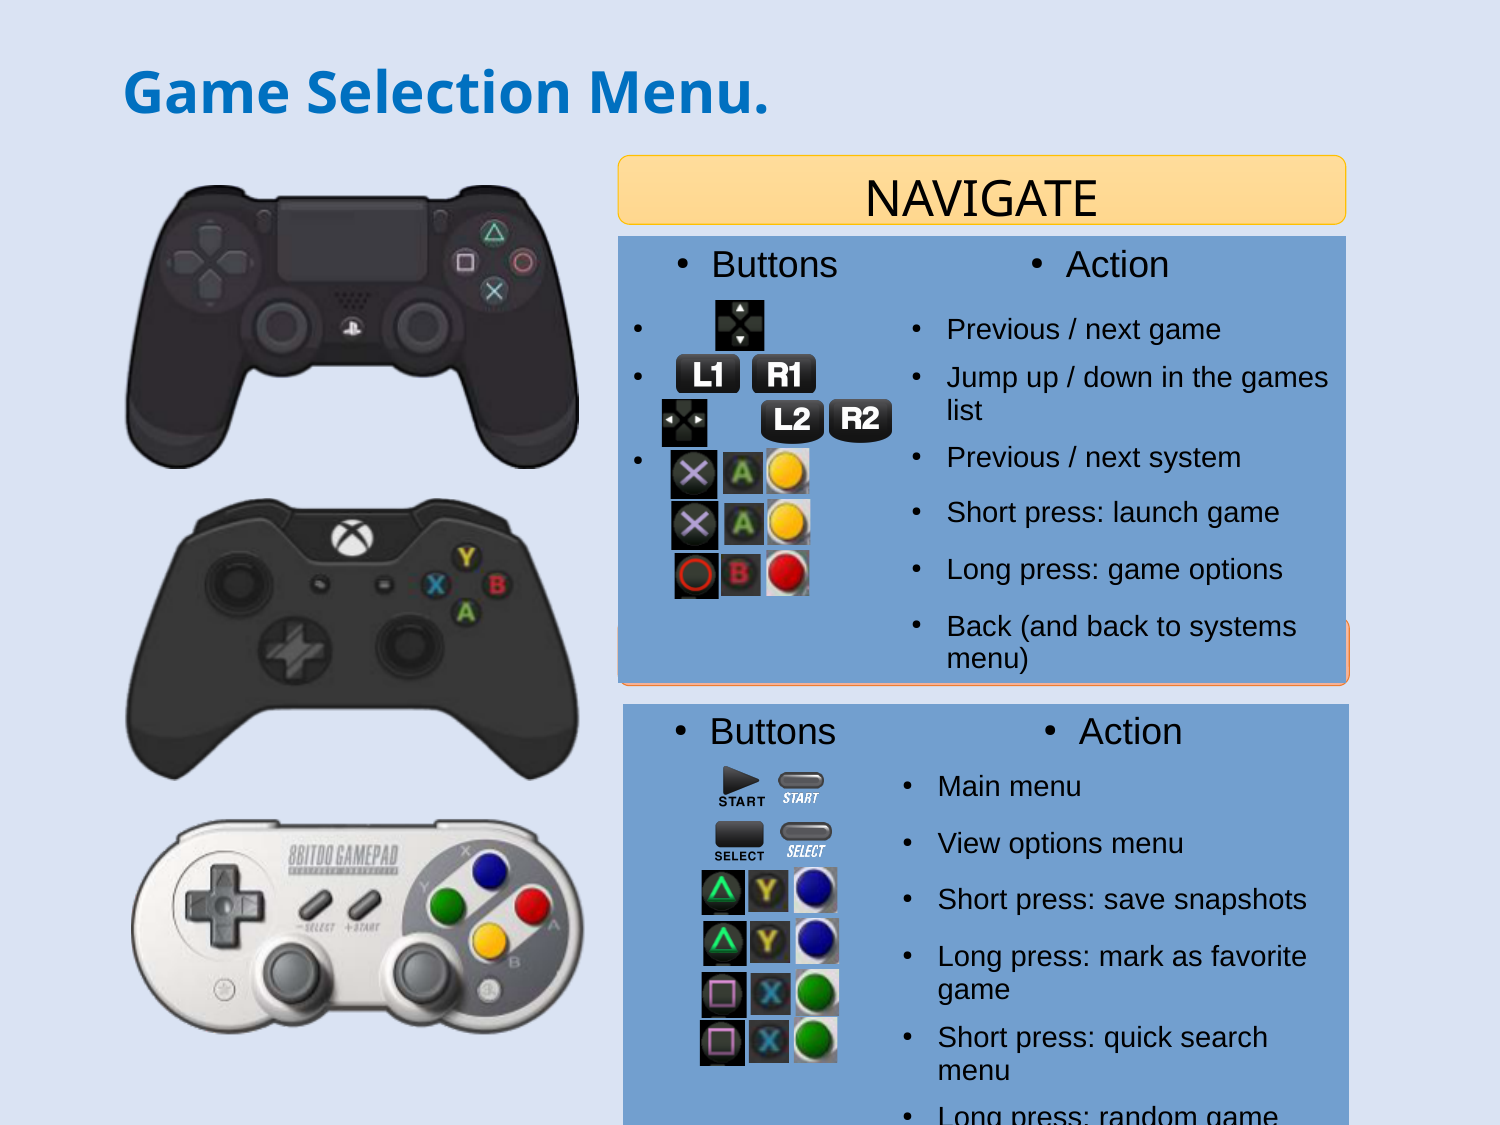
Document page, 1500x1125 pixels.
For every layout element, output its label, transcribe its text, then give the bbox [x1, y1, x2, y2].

picture [661, 399, 708, 447]
picture [829, 399, 892, 443]
table_header Buttons [618, 236, 896, 306]
picture [670, 450, 718, 499]
picture [703, 921, 747, 966]
picture [715, 821, 764, 861]
picture [102, 185, 579, 469]
table_cell Main menu [888, 762, 1349, 819]
table_cell Short press: quick search menu [888, 1013, 1349, 1094]
picture [766, 550, 810, 596]
table_cell [623, 876, 888, 933]
picture [724, 503, 764, 545]
picture [748, 870, 789, 912]
table_cell Previous / next game [896, 306, 1346, 354]
picture [795, 918, 840, 964]
picture [674, 553, 719, 599]
table_header Action [888, 704, 1349, 762]
table_cell Jump up / down in the games list [896, 354, 1346, 434]
table_cell View options menu [888, 819, 1349, 876]
table_cell [618, 489, 896, 545]
picture [780, 822, 832, 857]
table_cell Previous / next system [896, 434, 1346, 489]
picture [795, 969, 840, 1016]
table_cell [623, 1094, 888, 1125]
picture [701, 870, 745, 915]
picture [719, 766, 765, 807]
table_cell [623, 819, 888, 876]
picture [750, 921, 791, 963]
table_cell Back (and back to systems menu) [896, 602, 1346, 683]
picture [721, 554, 761, 596]
picture [752, 354, 816, 393]
table_cell [618, 306, 896, 354]
table_cell Long press: random game [888, 1094, 1349, 1125]
picture [793, 867, 838, 913]
picture [701, 972, 747, 1018]
table_cell [618, 602, 896, 683]
picture [767, 499, 811, 545]
picture [671, 501, 719, 550]
picture [778, 772, 824, 803]
text_box OPTIONS [622, 620, 1350, 686]
table_cell [623, 933, 888, 1013]
picture [676, 354, 740, 393]
table_cell [618, 354, 896, 434]
picture [715, 300, 765, 351]
text_box NAVIGATE [618, 155, 1346, 225]
table_cell [623, 762, 888, 819]
picture [115, 498, 592, 781]
table_cell or [618, 434, 896, 489]
table_cell [623, 1013, 888, 1094]
table_cell Short press: launch game [896, 489, 1346, 545]
picture [748, 1020, 789, 1063]
table_header Buttons [623, 704, 888, 762]
text_box Game Selection Menu. [107, 48, 786, 133]
table_cell Long press: mark as favorite game [888, 933, 1349, 1013]
picture [750, 973, 791, 1015]
picture [766, 448, 810, 494]
picture [723, 452, 763, 494]
table_cell Long press: game options [896, 545, 1346, 602]
picture [761, 400, 824, 444]
table_header Action [896, 236, 1346, 306]
picture [699, 1019, 745, 1066]
table_cell Short press: save snapshots [888, 876, 1349, 933]
picture [793, 1017, 838, 1063]
picture [131, 785, 608, 1069]
table_cell [618, 545, 896, 602]
